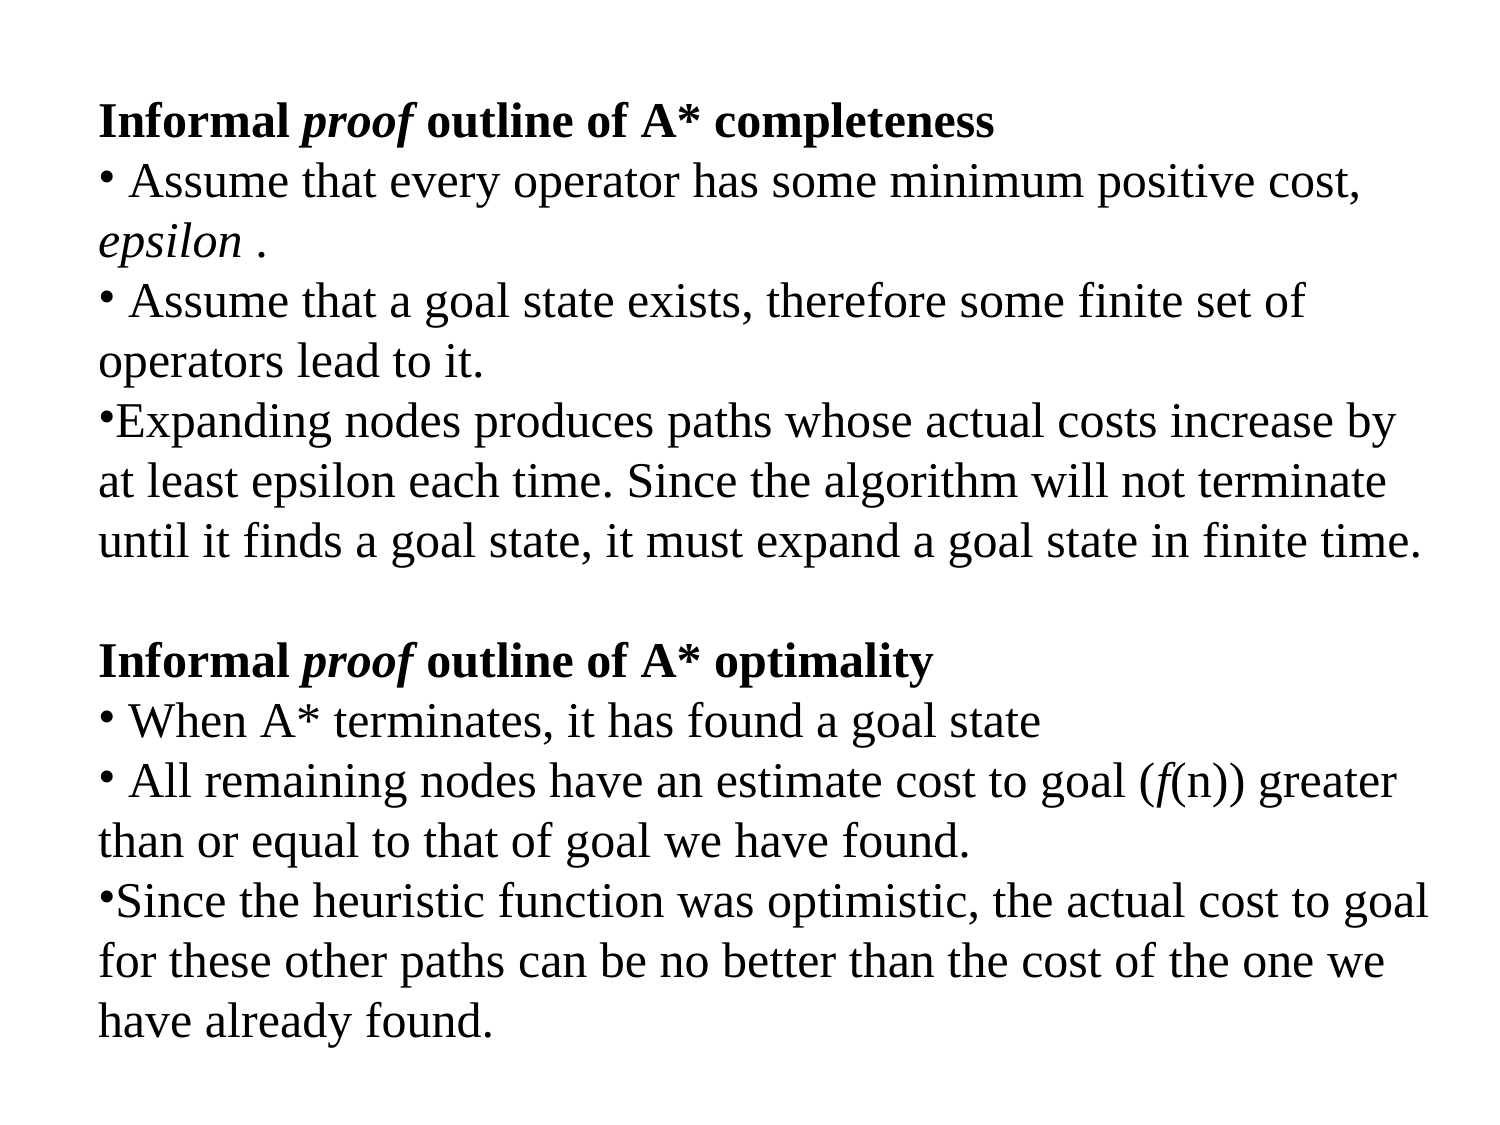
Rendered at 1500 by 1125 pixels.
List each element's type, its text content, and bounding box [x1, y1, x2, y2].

text_box Informal proof outline of A* completeness Assume that every operator has some minimum positive cost, epsilon . Assume that a goal state exists, therefore some finite set of operators lead to it. Expanding nodes produces paths whose actual costs increase by at least epsilon each time. Since the algorithm will not terminate until it finds a goal state, it must expand a goal state in finite time. Informal proof outline of A* optimality When A* terminates, it has found a goal state All remaining nodes have an estimate cost to goal (f(n)) greater than or equal to that of goal we have found. Since the heuristic function was optimistic, the actual cost to goal for these other paths can be no better than the cost of the one we have already found. [83, 79, 1453, 1055]
